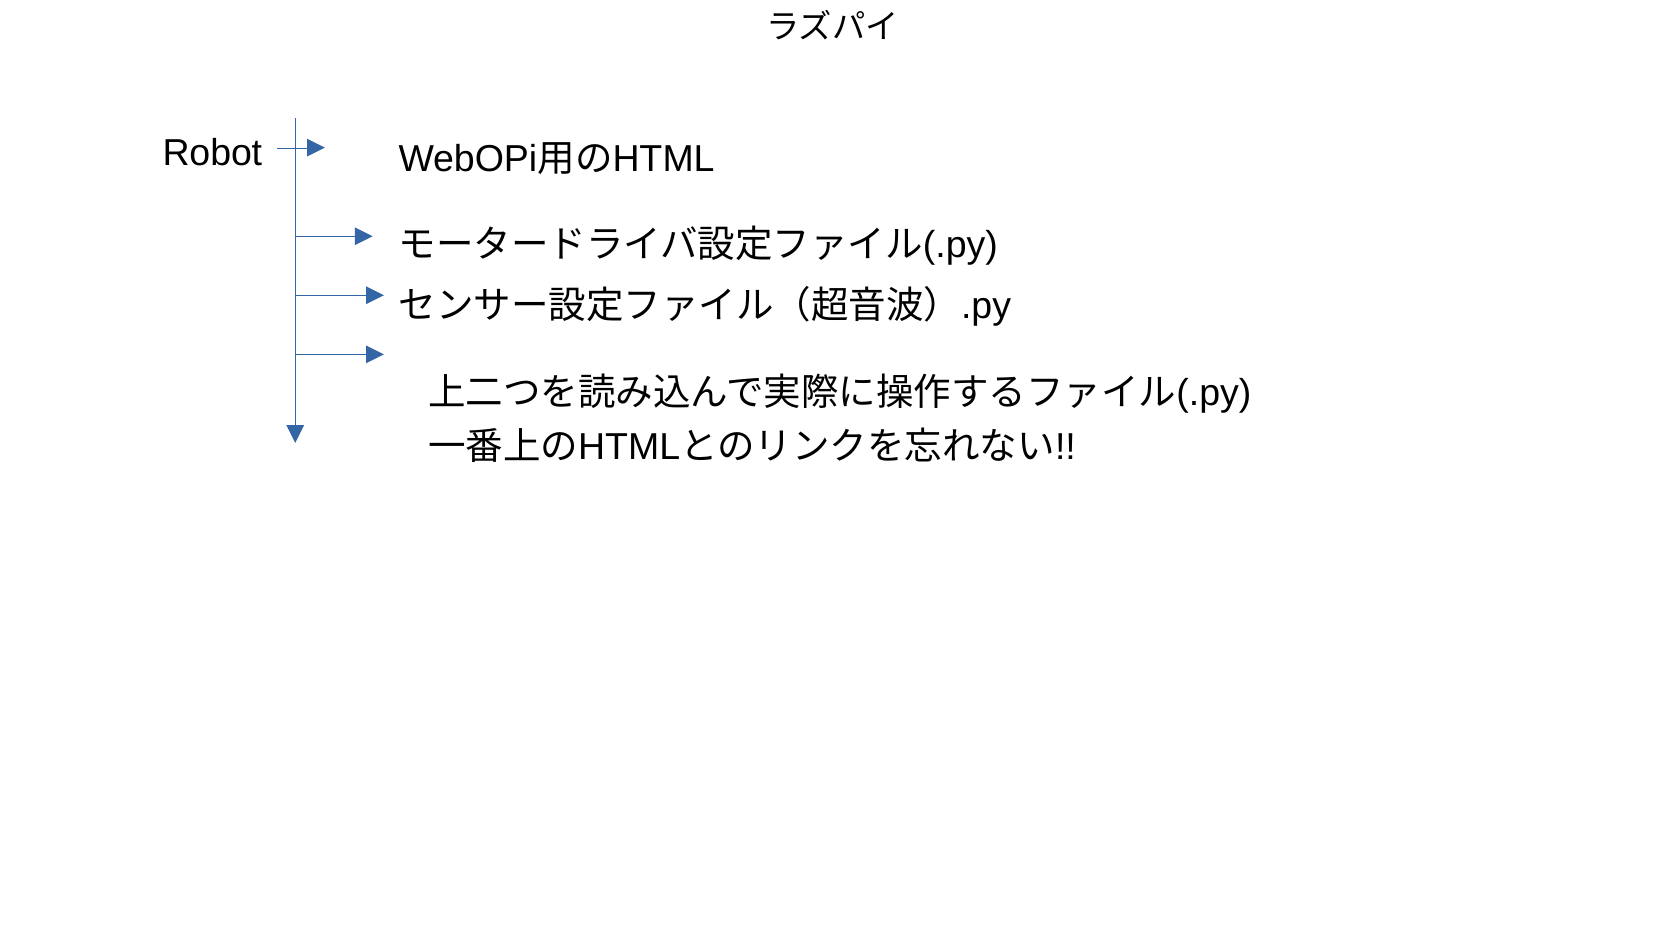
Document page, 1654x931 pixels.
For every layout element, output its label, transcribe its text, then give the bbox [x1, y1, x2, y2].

title ラズパイ [88, 0, 1577, 126]
text_box モータードライバ設定ファイル(.py) [383, 206, 1011, 264]
text_box センサー設定ファイル（超音波）.py [383, 267, 1025, 325]
text_box 上二つを読み込んで実際に操作するファイル(.py) 一番上のHTMLとのリンクを忘れない!! [413, 354, 1262, 454]
text_box Robot [147, 124, 278, 264]
text_box WebOPi用のHTML [383, 120, 730, 178]
